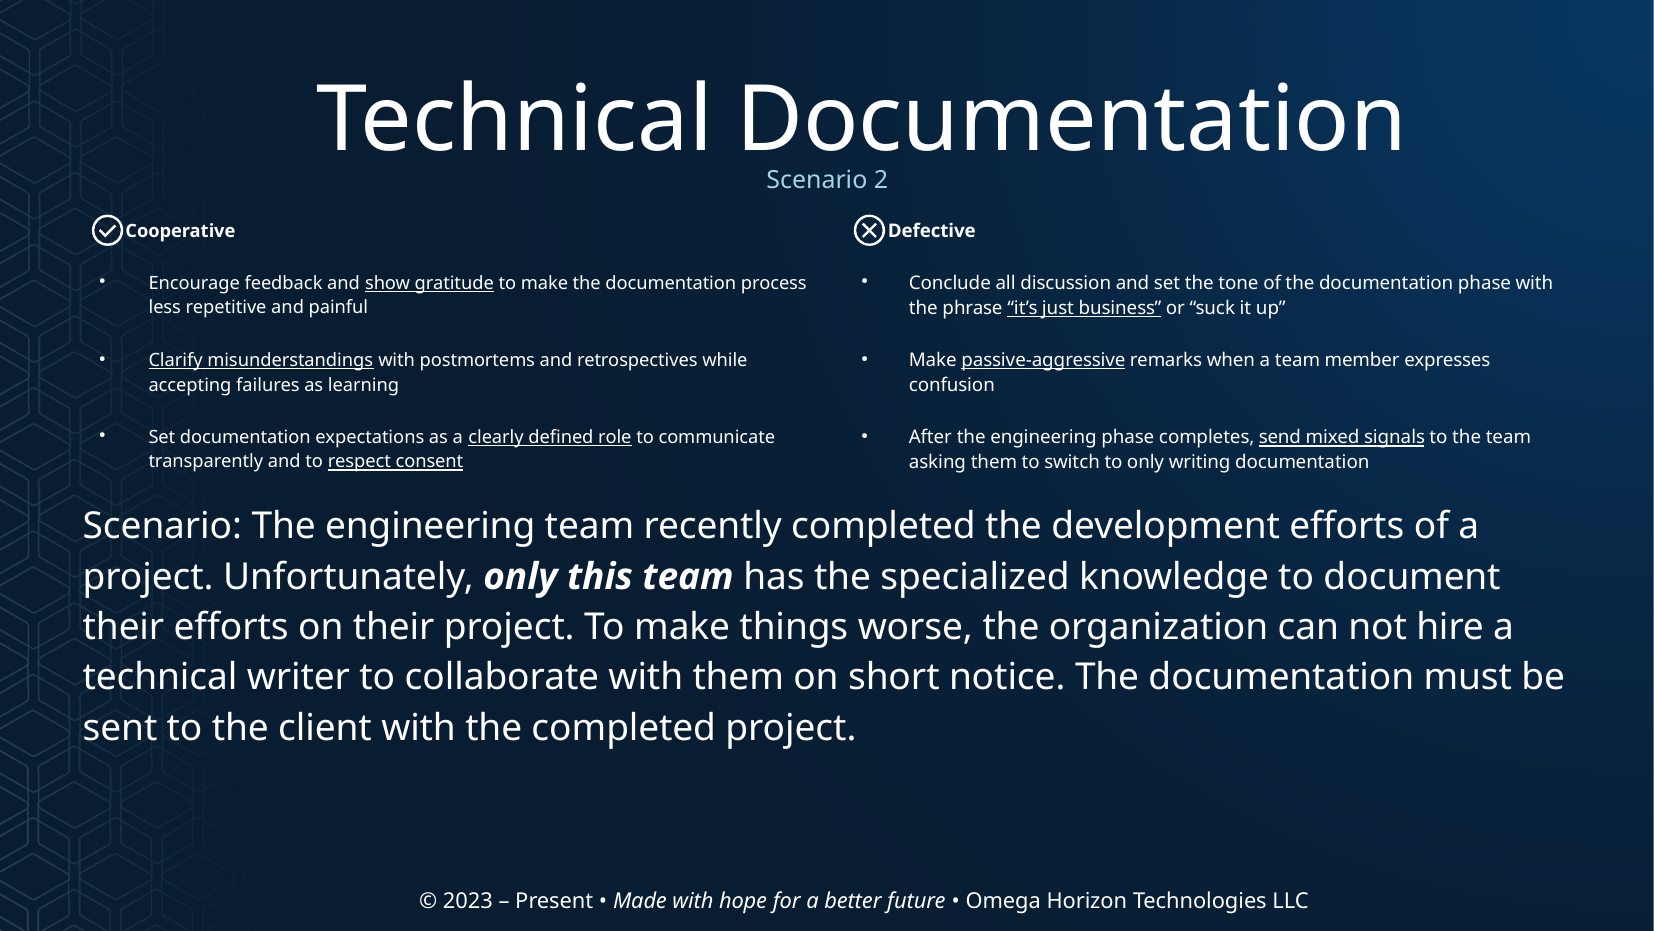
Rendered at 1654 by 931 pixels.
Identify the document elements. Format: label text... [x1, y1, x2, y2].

title Technical Documentation [82, 37, 1571, 193]
picture [0, 0, 1654, 931]
text_box Scenario 2 [83, 161, 1572, 702]
list Scenario: The engineering team recently completed the development efforts of a project. Unfortunately, only this team has the specialized knowledge to document their efforts on their project. To make things worse, the organization can not hire a technical writer to collaborate with them on short notice. The documentation must be sent to the client with the completed project. [82, 499, 1571, 788]
